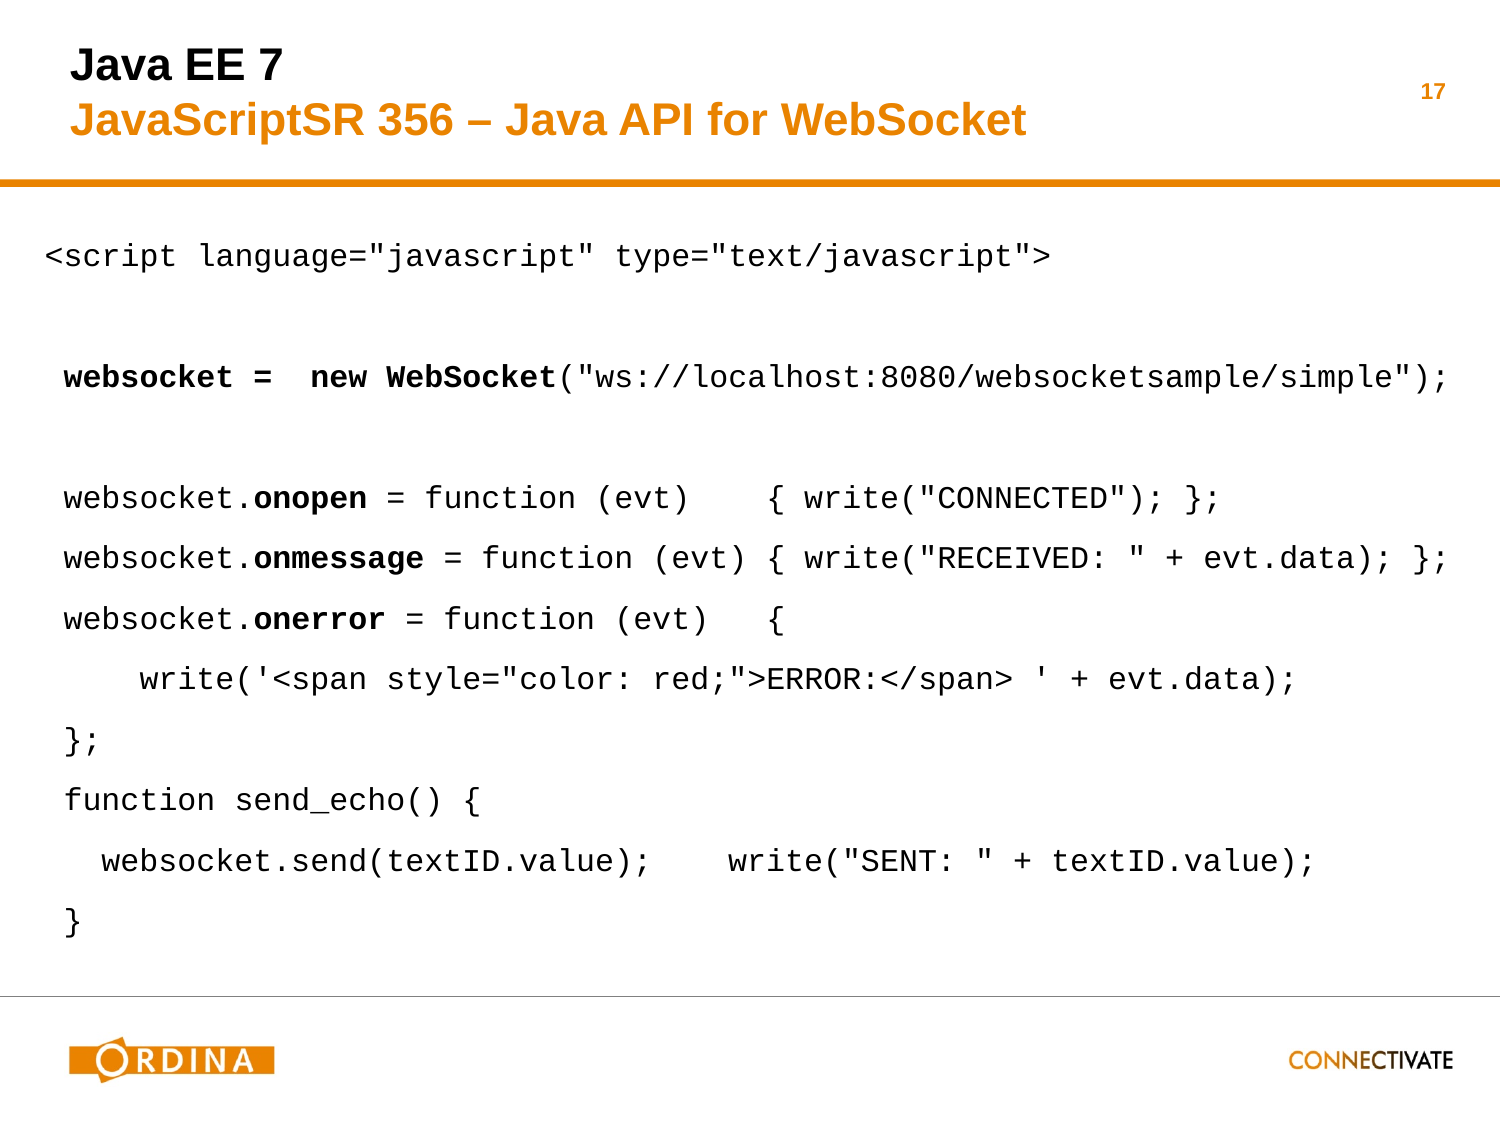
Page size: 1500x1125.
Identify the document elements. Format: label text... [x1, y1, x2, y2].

picture [1287, 1048, 1455, 1071]
list <script language="javascript" type="text/javascript"> websocket = new WebSocket("ws://localhost:8080/websocketsample/simple"); websocket.onopen = function (evt) { write("CONNECTED"); }; websocket.onmessage = function (evt) { write("RECEIVED: " + evt.data); }; websocket.onerror = function (evt) { write('<span style="color: red;">ERROR:</span> ' + evt.data); }; function send_echo() { websocket.send(textID.value); write("SENT: " + textID.value); } [29, 227, 1477, 979]
picture [64, 1032, 279, 1087]
slide_number <number> [1397, 69, 1462, 121]
title Java EE 7 JavaScriptSR 356 – Java API for WebSocket [54, 0, 1397, 180]
